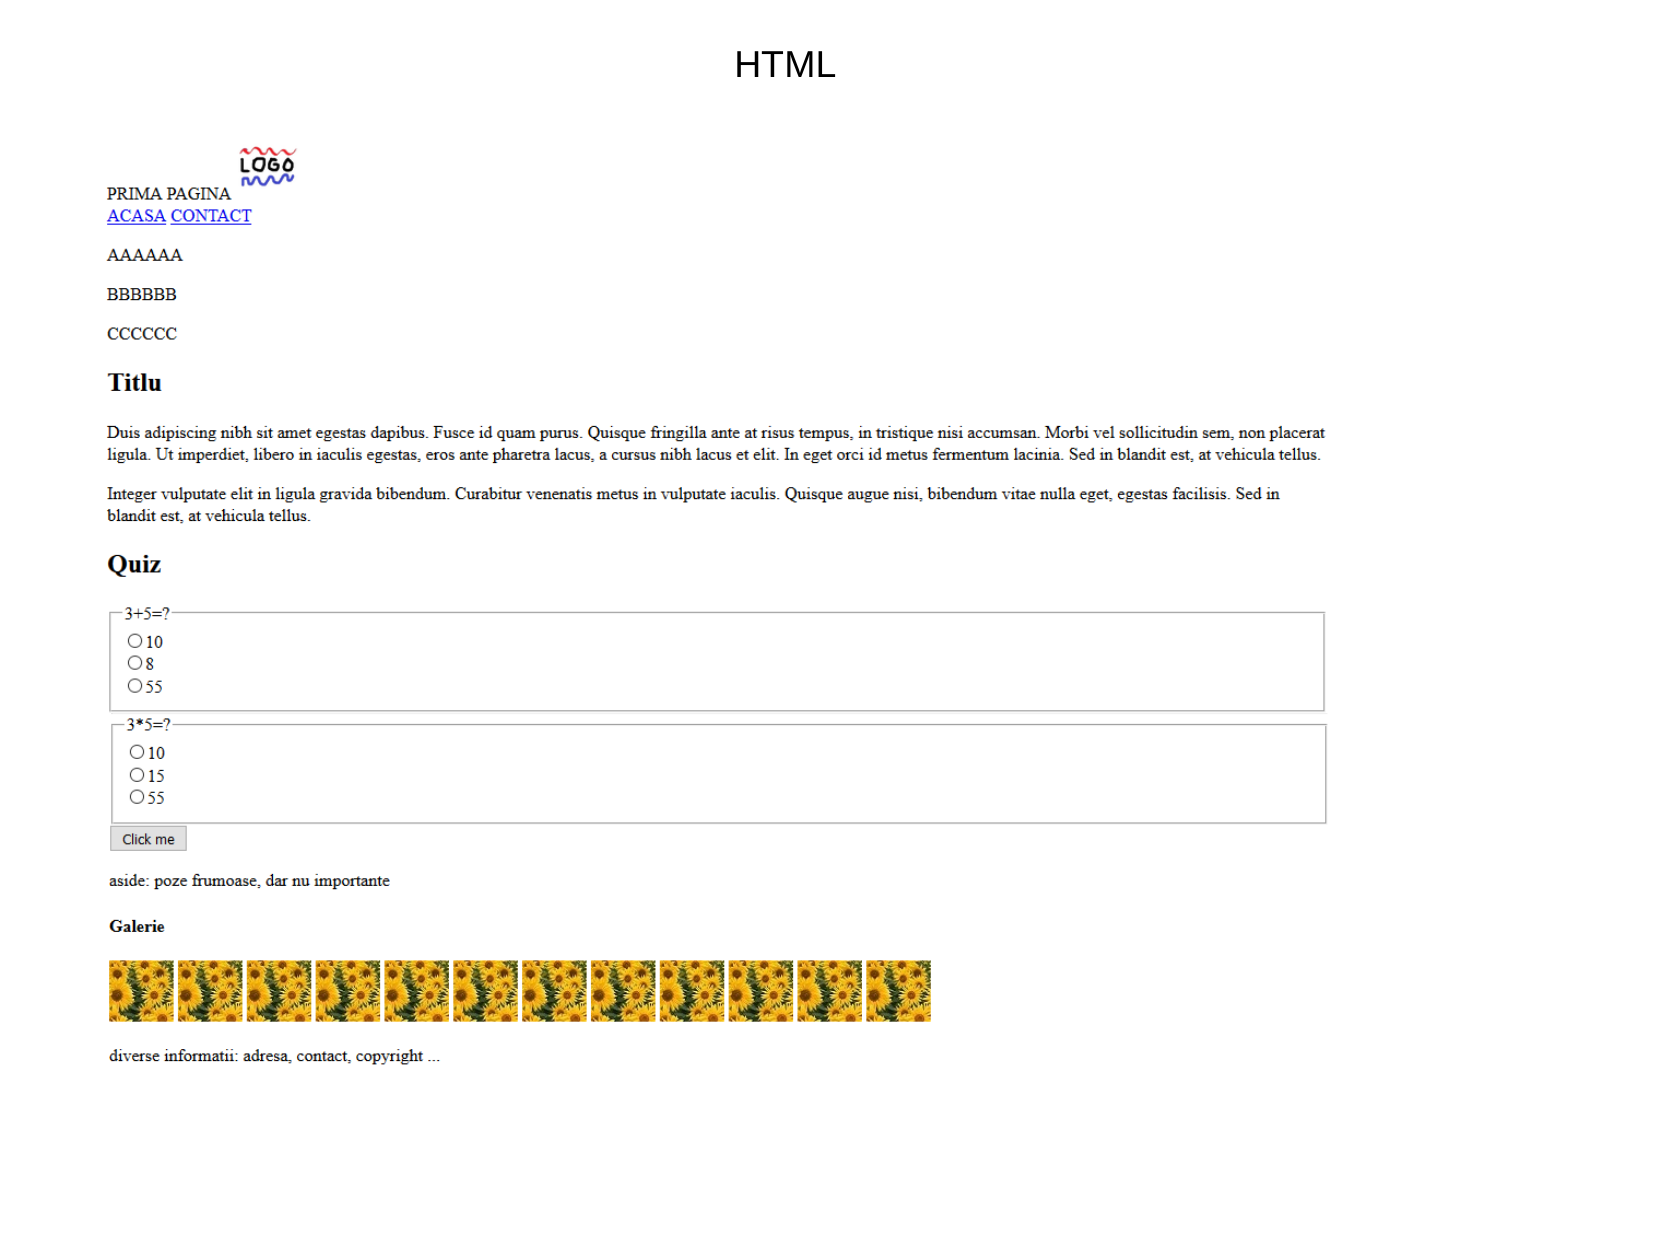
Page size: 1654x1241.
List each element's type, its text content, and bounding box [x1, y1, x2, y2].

text_box HTML [719, 32, 852, 93]
picture [105, 134, 1334, 1071]
